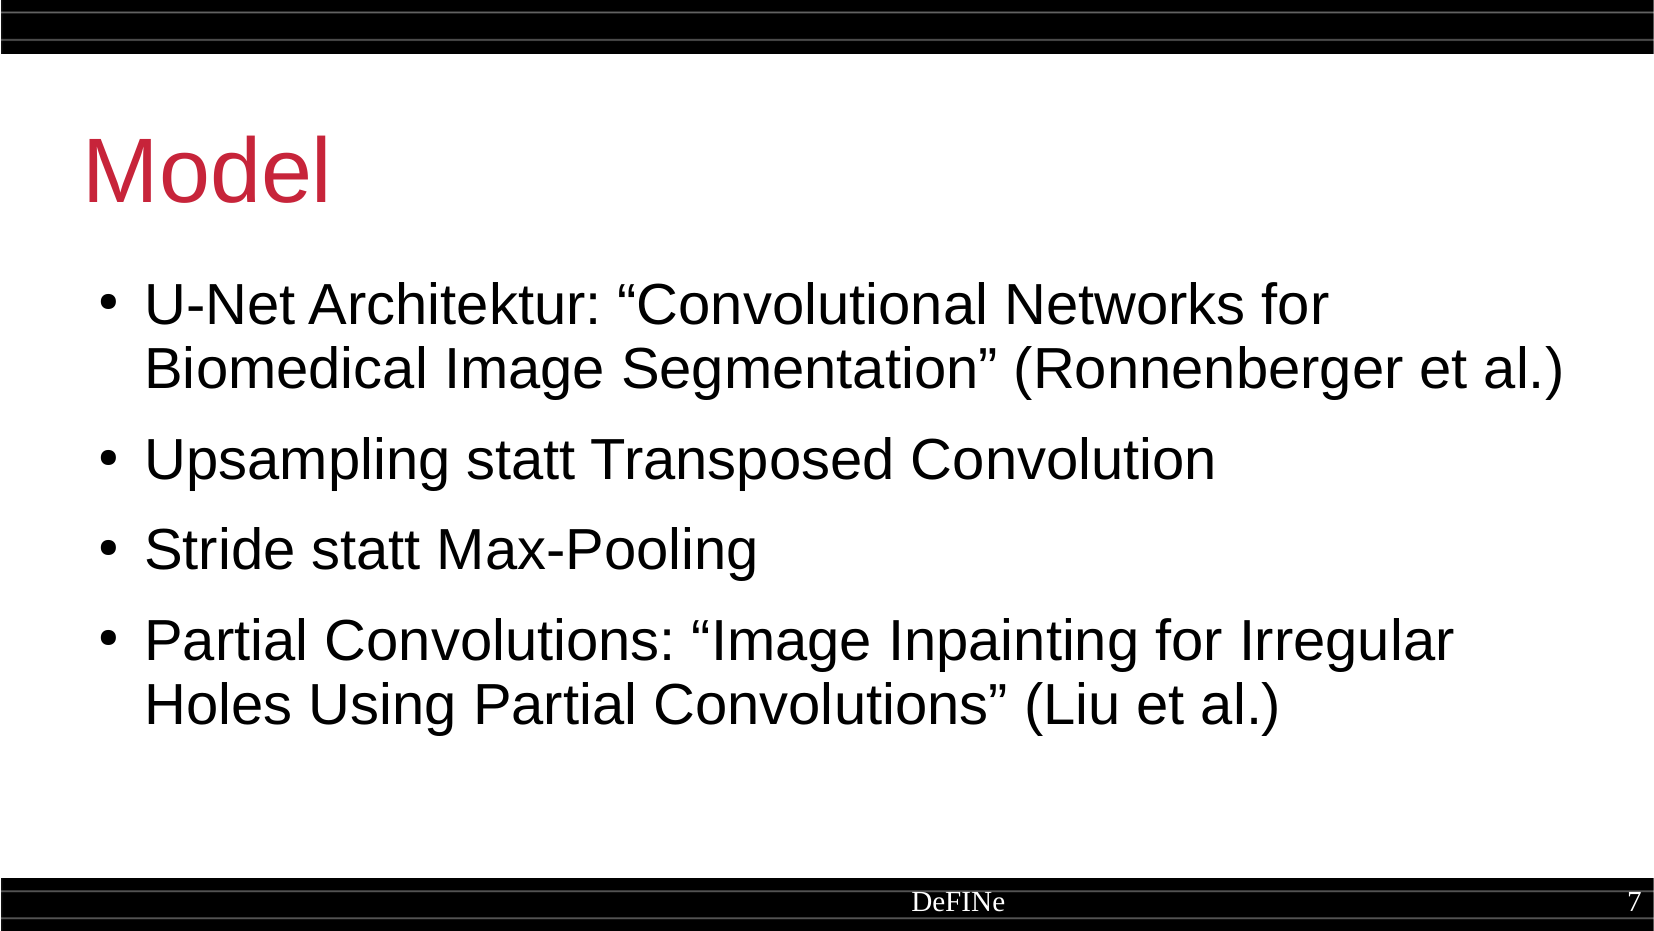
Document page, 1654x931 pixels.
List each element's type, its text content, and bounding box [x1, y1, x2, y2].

picture [1, 878, 1654, 931]
picture [1, 0, 1654, 54]
list U-Net Architektur: “Convolutional Networks for Biomedical Image Segmentation” (Ronnenberger et al.) Upsampling statt Transposed Convolution Stride statt Max-Pooling Partial Convolutions: “Image Inpainting for Irregular Holes Using Partial Convolutions” (Liu et al.) [82, 271, 1571, 758]
title Model [82, 92, 1571, 249]
